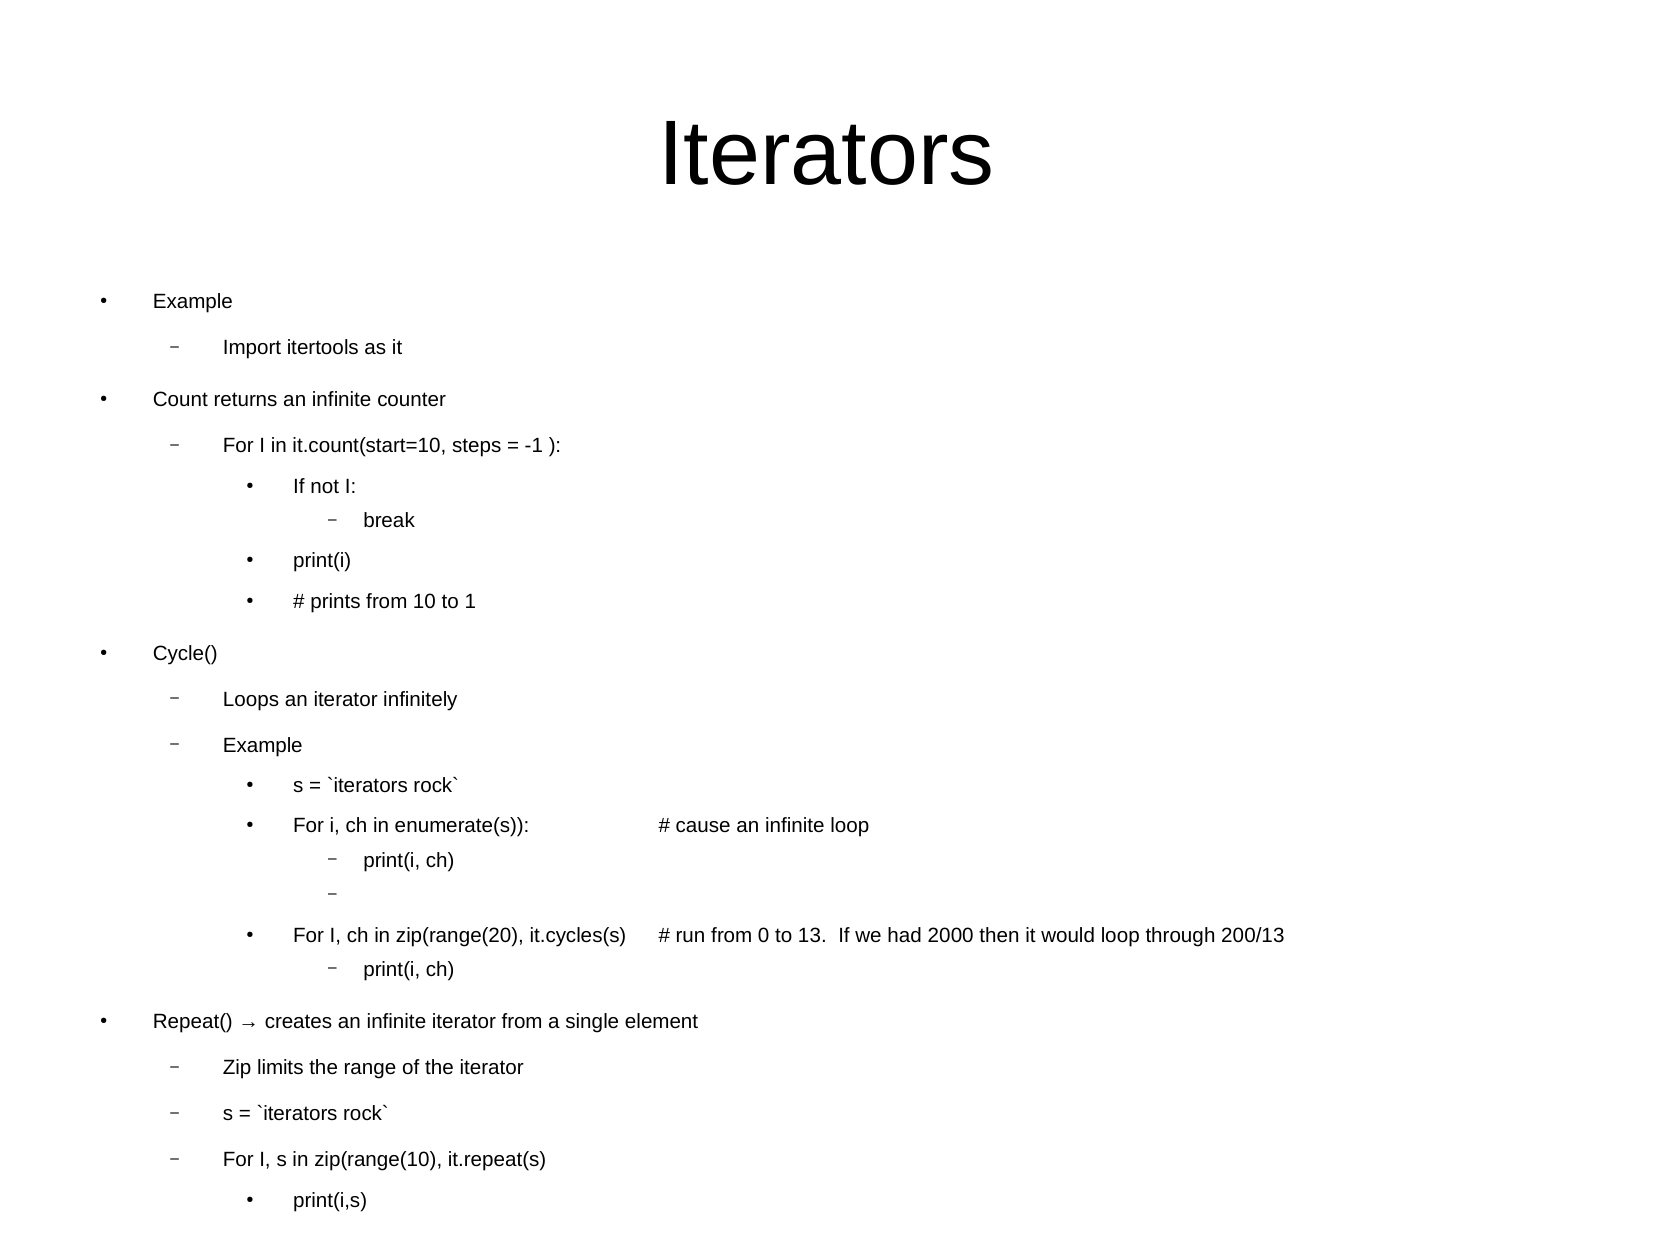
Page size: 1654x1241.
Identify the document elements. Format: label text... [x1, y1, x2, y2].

title Iterators [82, 49, 1571, 257]
list Example Import itertools as it Count returns an infinite counter For I in it.count(start=10, steps = -1 ): If not I: break print(i) # prints from 10 to 1 Cycle() Loops an iterator infinitely Example s = `iterators rock` For i, ch in enumerate(s)): # cause an infinite loop print(i, ch) For I, ch in zip(range(20), it.cycles(s) # run from 0 to 13. If we had 2000 then it would loop through 200/13 print(i, ch) Repeat() → creates an infinite iterator from a single element Zip limits the range of the iterator s = `iterators rock` For I, s in zip(range(10), it.repeat(s) print(i,s) [82, 290, 1571, 1217]
